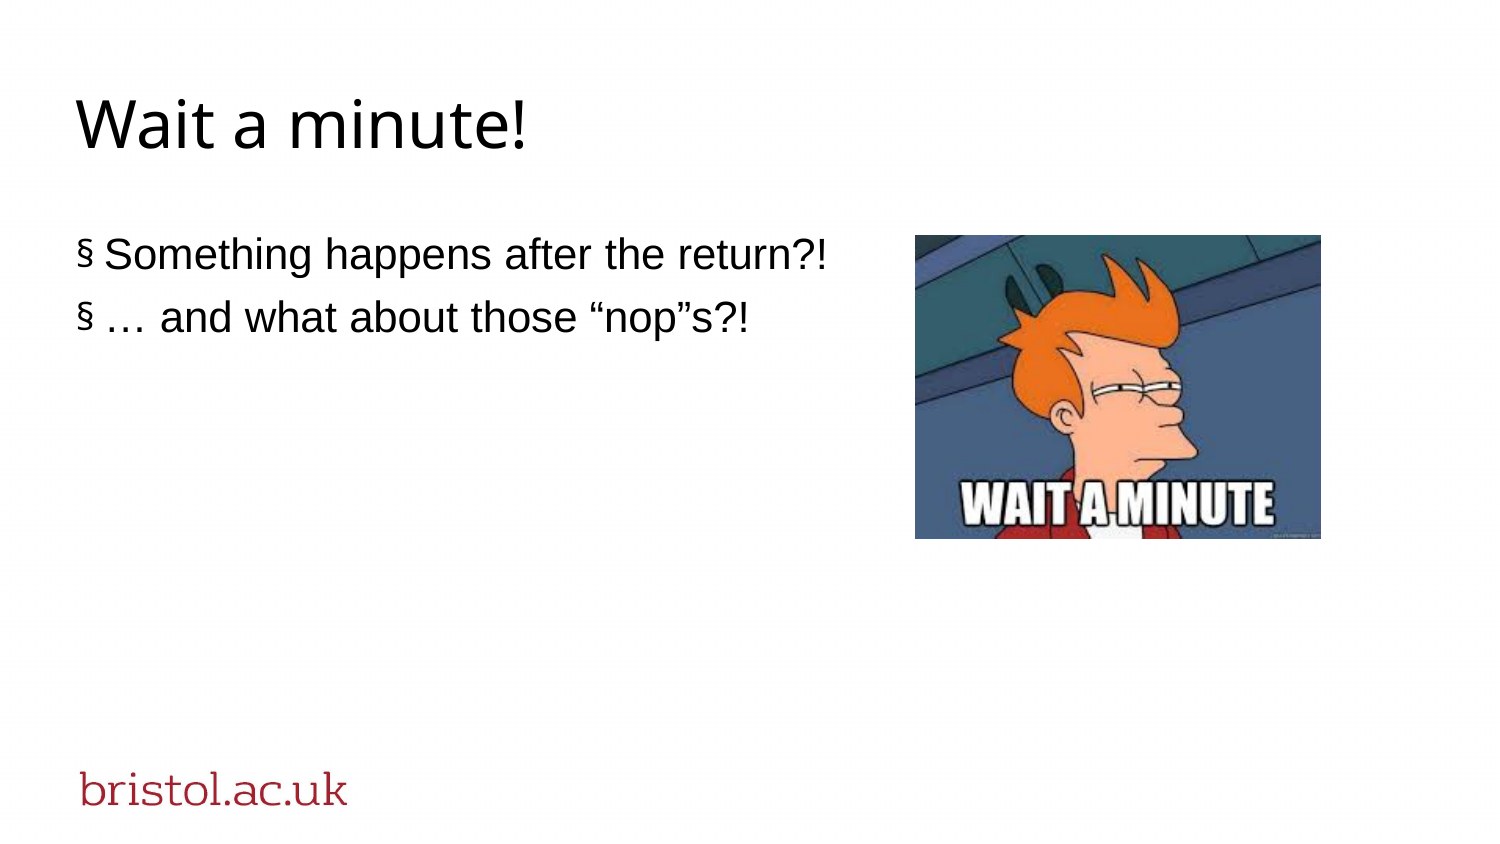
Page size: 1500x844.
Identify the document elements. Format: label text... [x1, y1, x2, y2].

title Wait a minute! [60, 44, 1440, 209]
picture [915, 235, 1321, 539]
list Something happens after the return?! … and what about those “nop”s?! [60, 224, 1440, 699]
